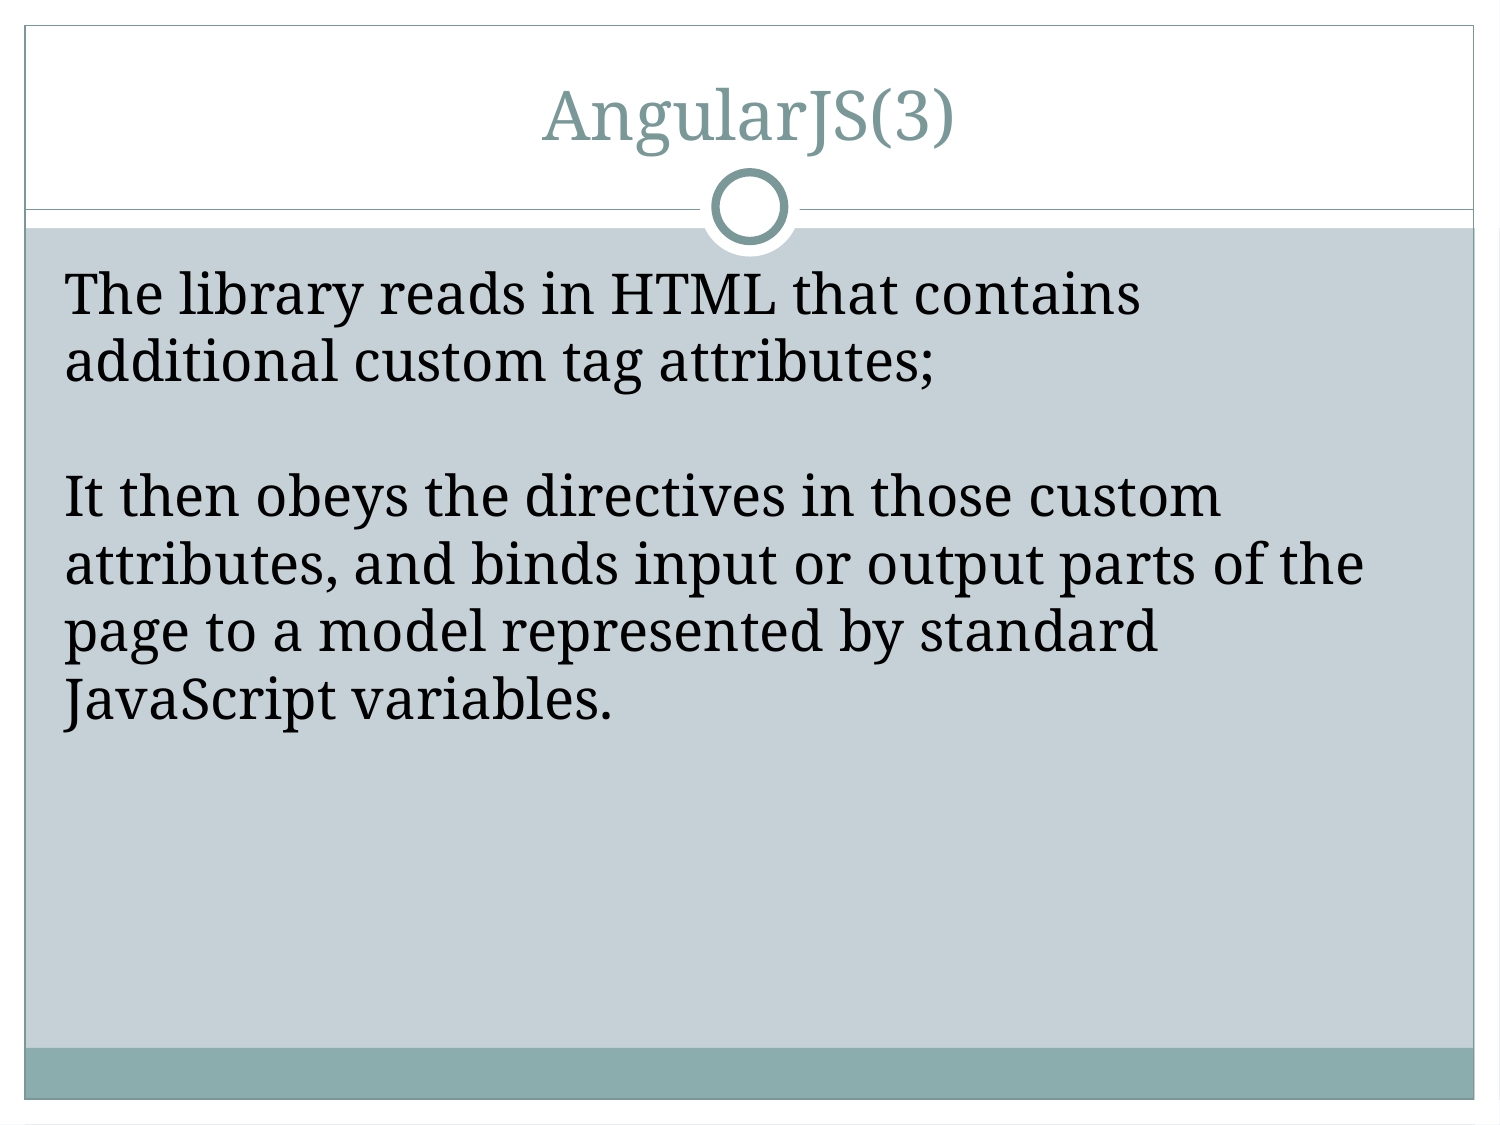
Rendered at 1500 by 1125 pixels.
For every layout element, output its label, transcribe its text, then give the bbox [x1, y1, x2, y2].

text_box The library reads in HTML that contains additional custom tag attributes; It then obeys the directives in those custom attributes, and binds input or output parts of the page to a model represented by standard JavaScript variables. [49, 250, 1445, 1001]
text_box AngularJS(3) [49, 37, 1450, 162]
